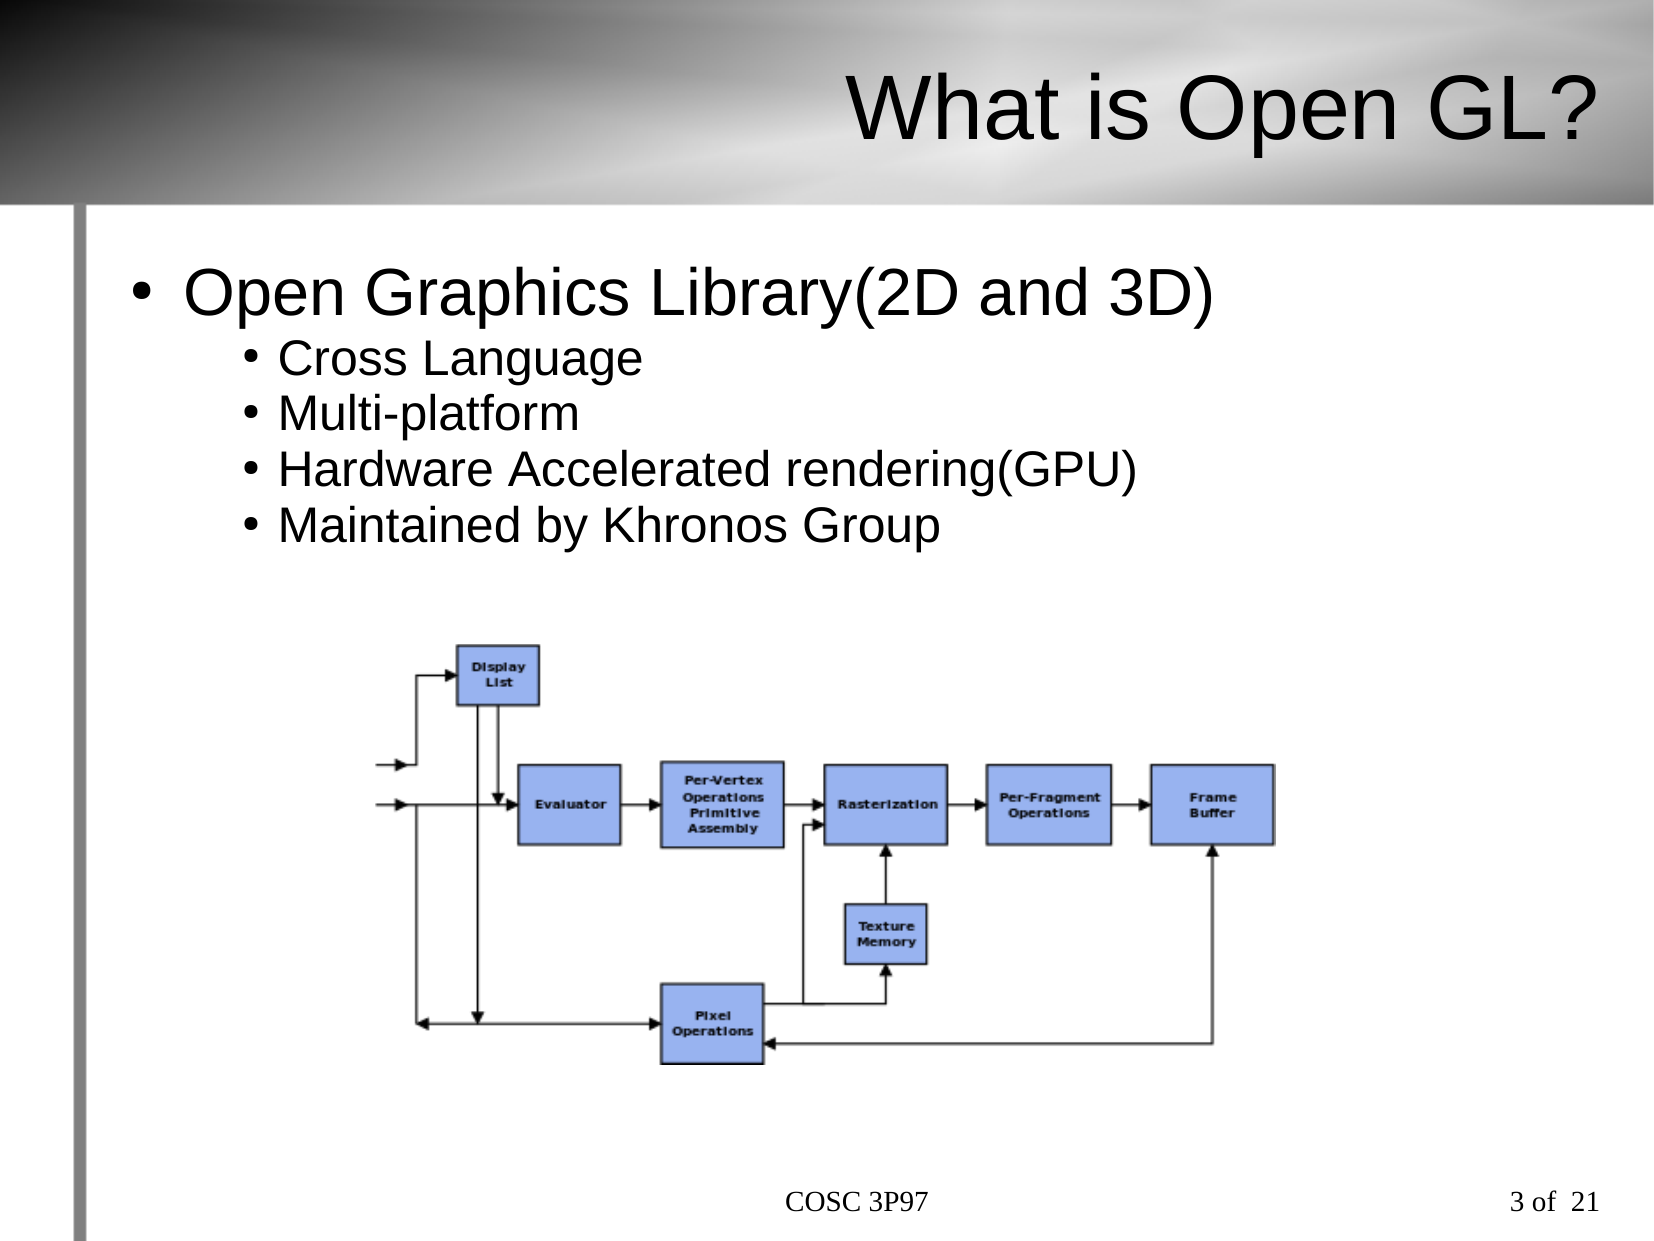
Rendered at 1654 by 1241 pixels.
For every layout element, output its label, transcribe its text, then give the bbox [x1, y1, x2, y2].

title What is Open GL? [112, 13, 1601, 201]
list Open Graphics Library(2D and 3D) Cross Language Multi-platform Hardware Accelerated rendering(GPU) Maintained by Khronos Group [112, 255, 1601, 1141]
picture [0, 0, 1654, 1241]
